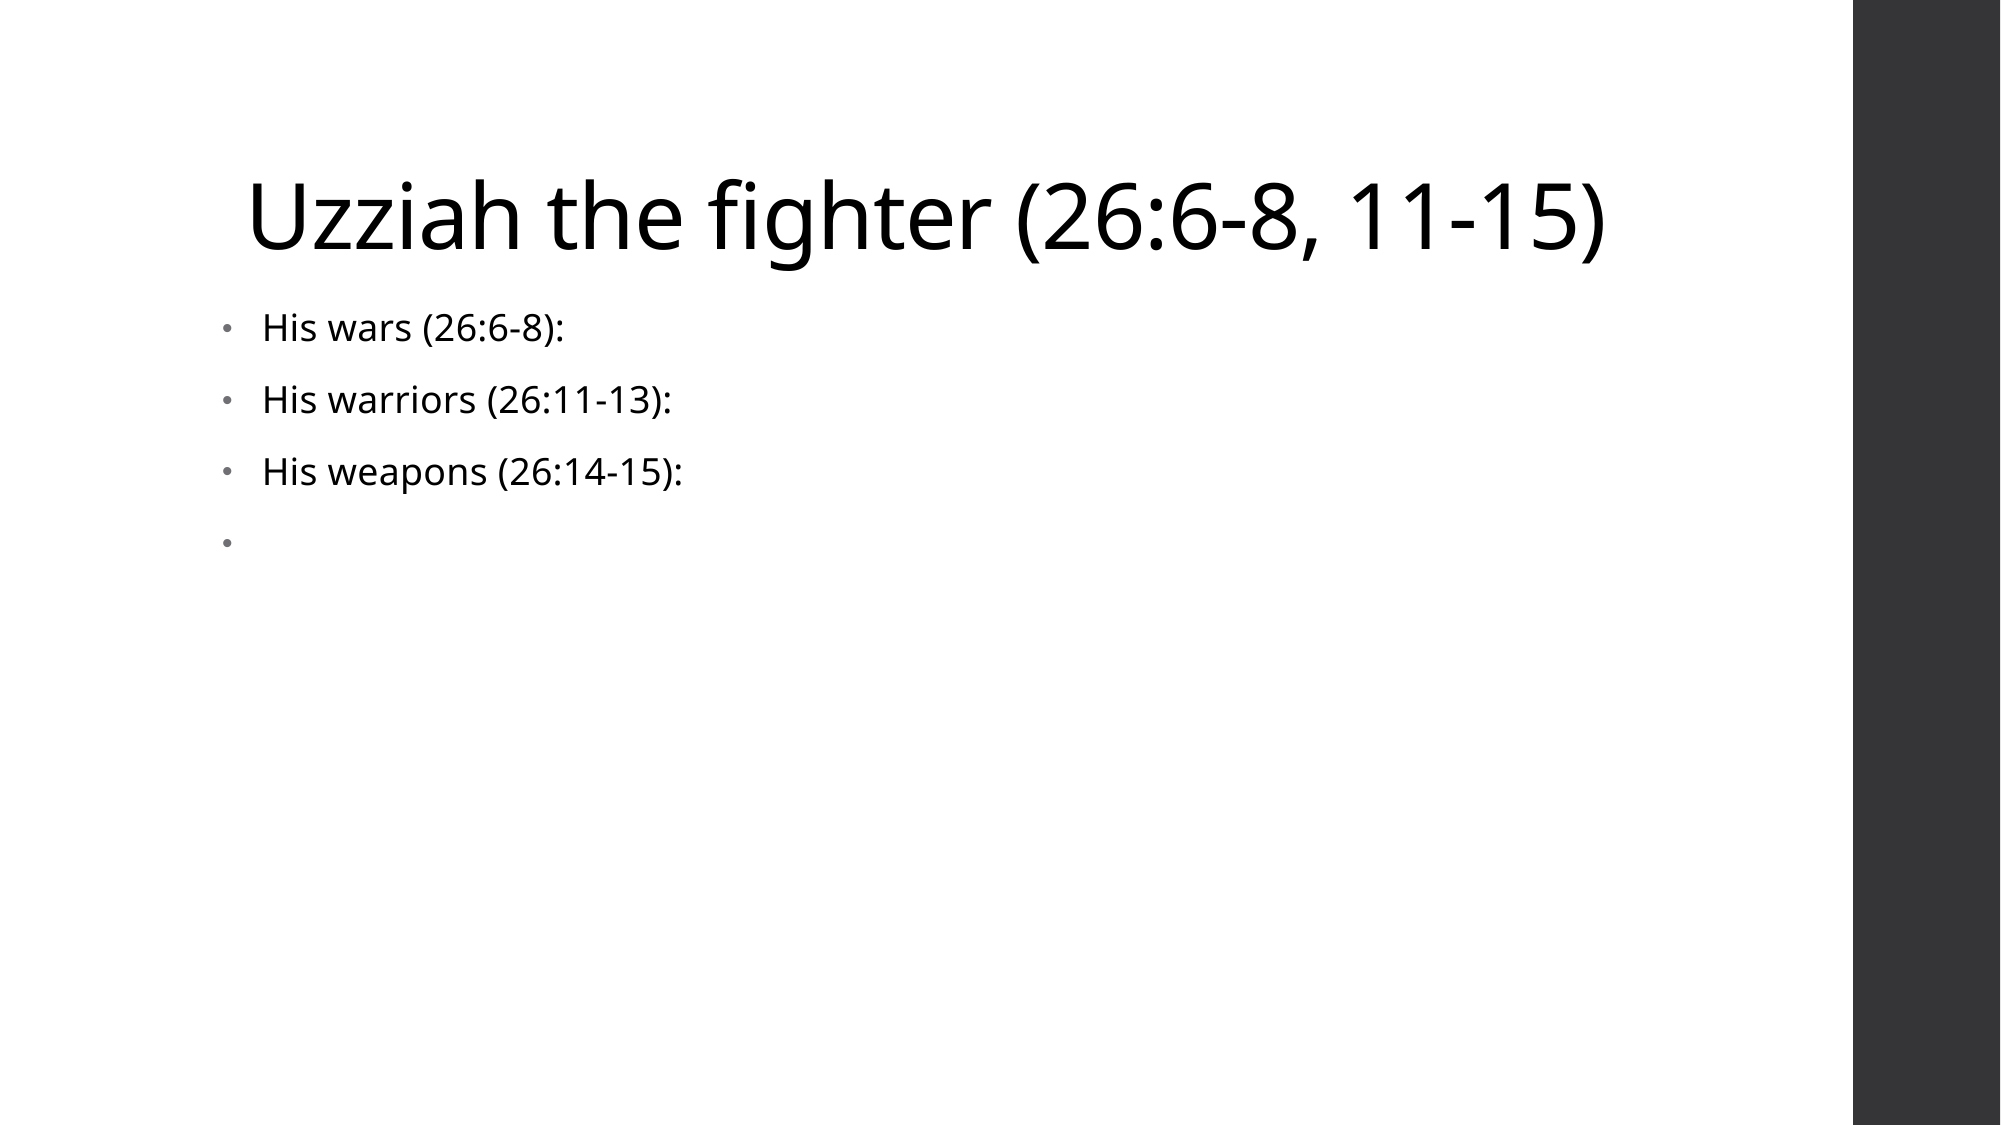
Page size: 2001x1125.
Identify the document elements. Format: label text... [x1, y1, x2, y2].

list His wars (26:6-8): His warriors (26:11-13): His weapons (26:14-15): [206, 299, 1617, 1014]
title Uzziah the fighter (26:6-8, 11-15) [206, 60, 1797, 278]
